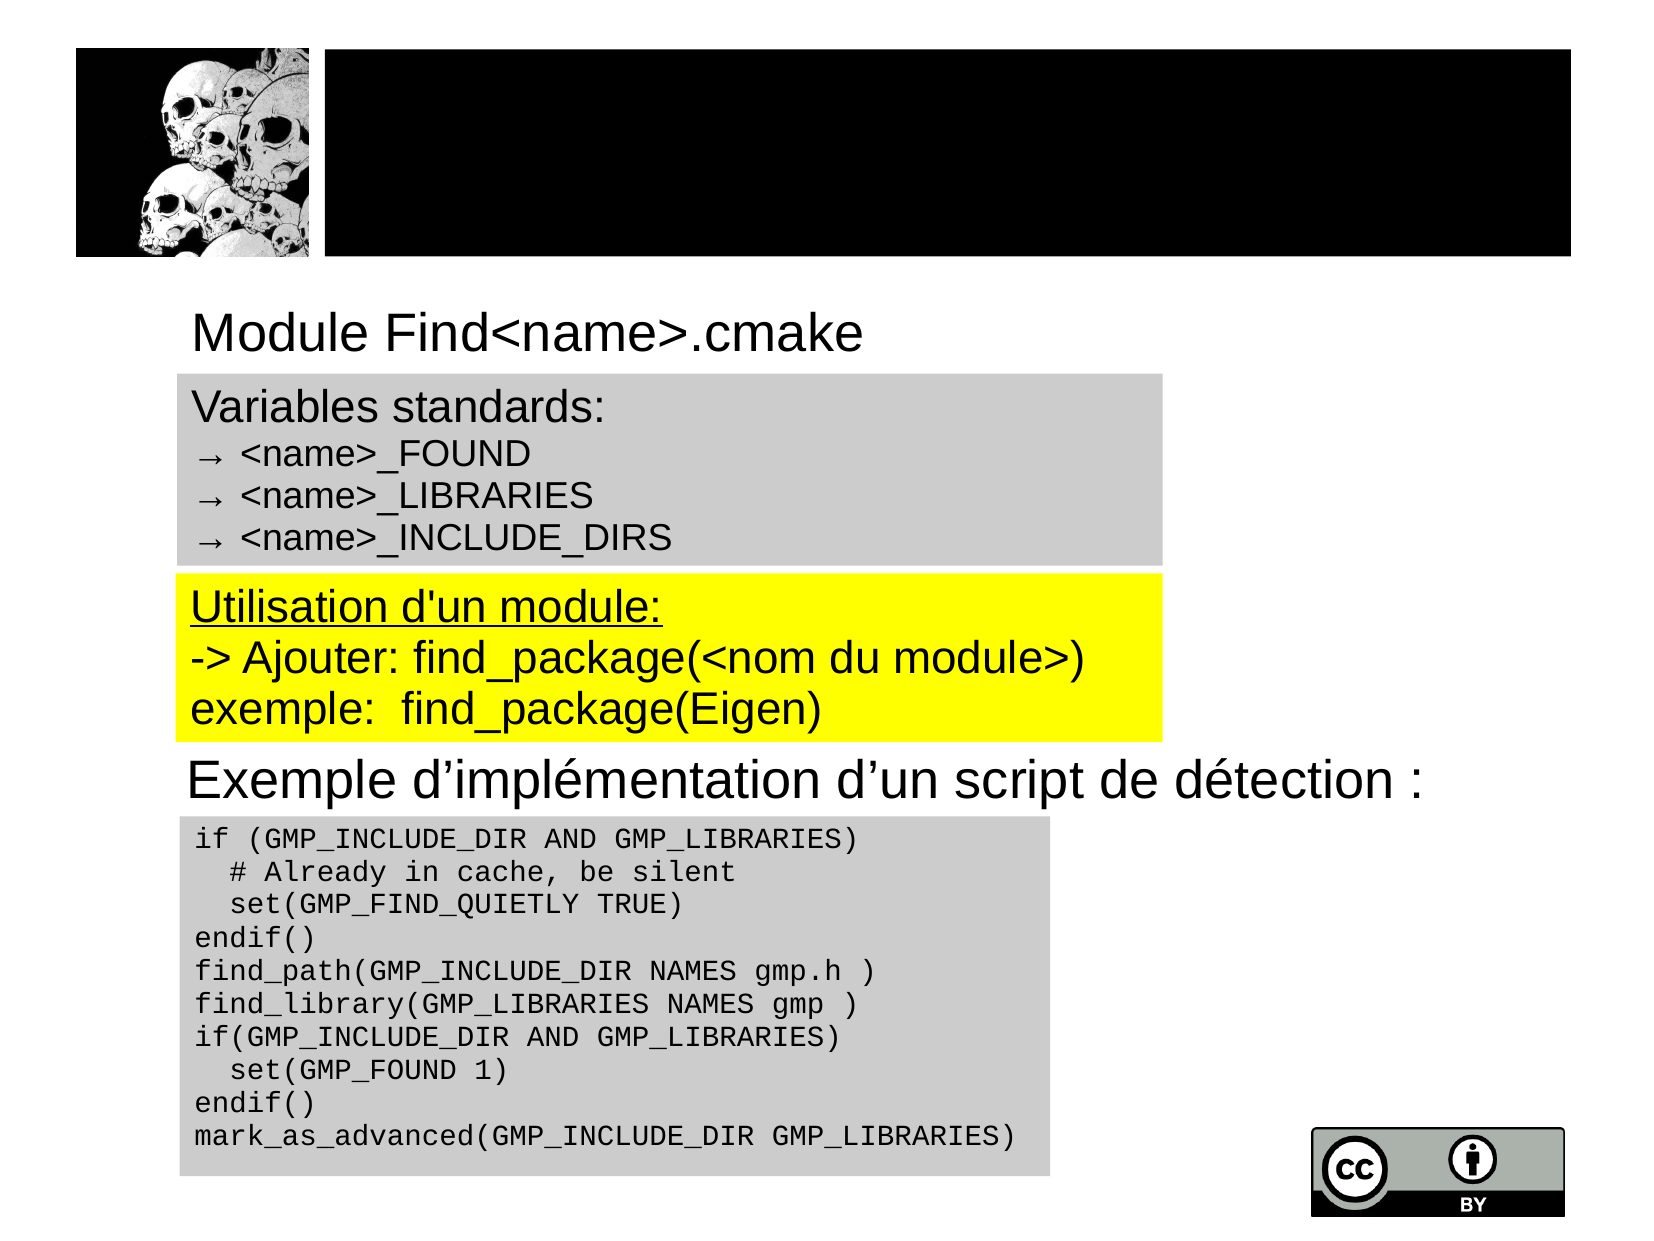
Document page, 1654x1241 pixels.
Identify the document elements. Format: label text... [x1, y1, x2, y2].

text_box Exemple d’implémentation d’un script de détection : [171, 742, 1463, 818]
text_box Module Find<name>.cmake [177, 295, 1088, 371]
picture [76, 48, 309, 257]
text_box if (GMP_INCLUDE_DIR AND GMP_LIBRARIES) # Already in cache, be silent set(GMP_FIND_QUIETLY TRUE) endif() find_path(GMP_INCLUDE_DIR NAMES gmp.h ) find_library(GMP_LIBRARIES NAMES gmp ) if(GMP_INCLUDE_DIR AND GMP_LIBRARIES) set(GMP_FOUND 1) endif() mark_as_advanced(GMP_INCLUDE_DIR GMP_LIBRARIES) [179, 818, 1051, 1177]
text_box Variables standards: → <name>_FOUND → <name>_LIBRARIES → <name>_INCLUDE_DIRS [177, 373, 1163, 566]
text_box Utilisation d'un module: -> Ajouter: find_package(<nom du module>) exemple: find_package(Eigen) [175, 573, 1163, 742]
title Les bases de Cmake Les macros de détection [324, 49, 1571, 257]
picture [1311, 1127, 1565, 1217]
